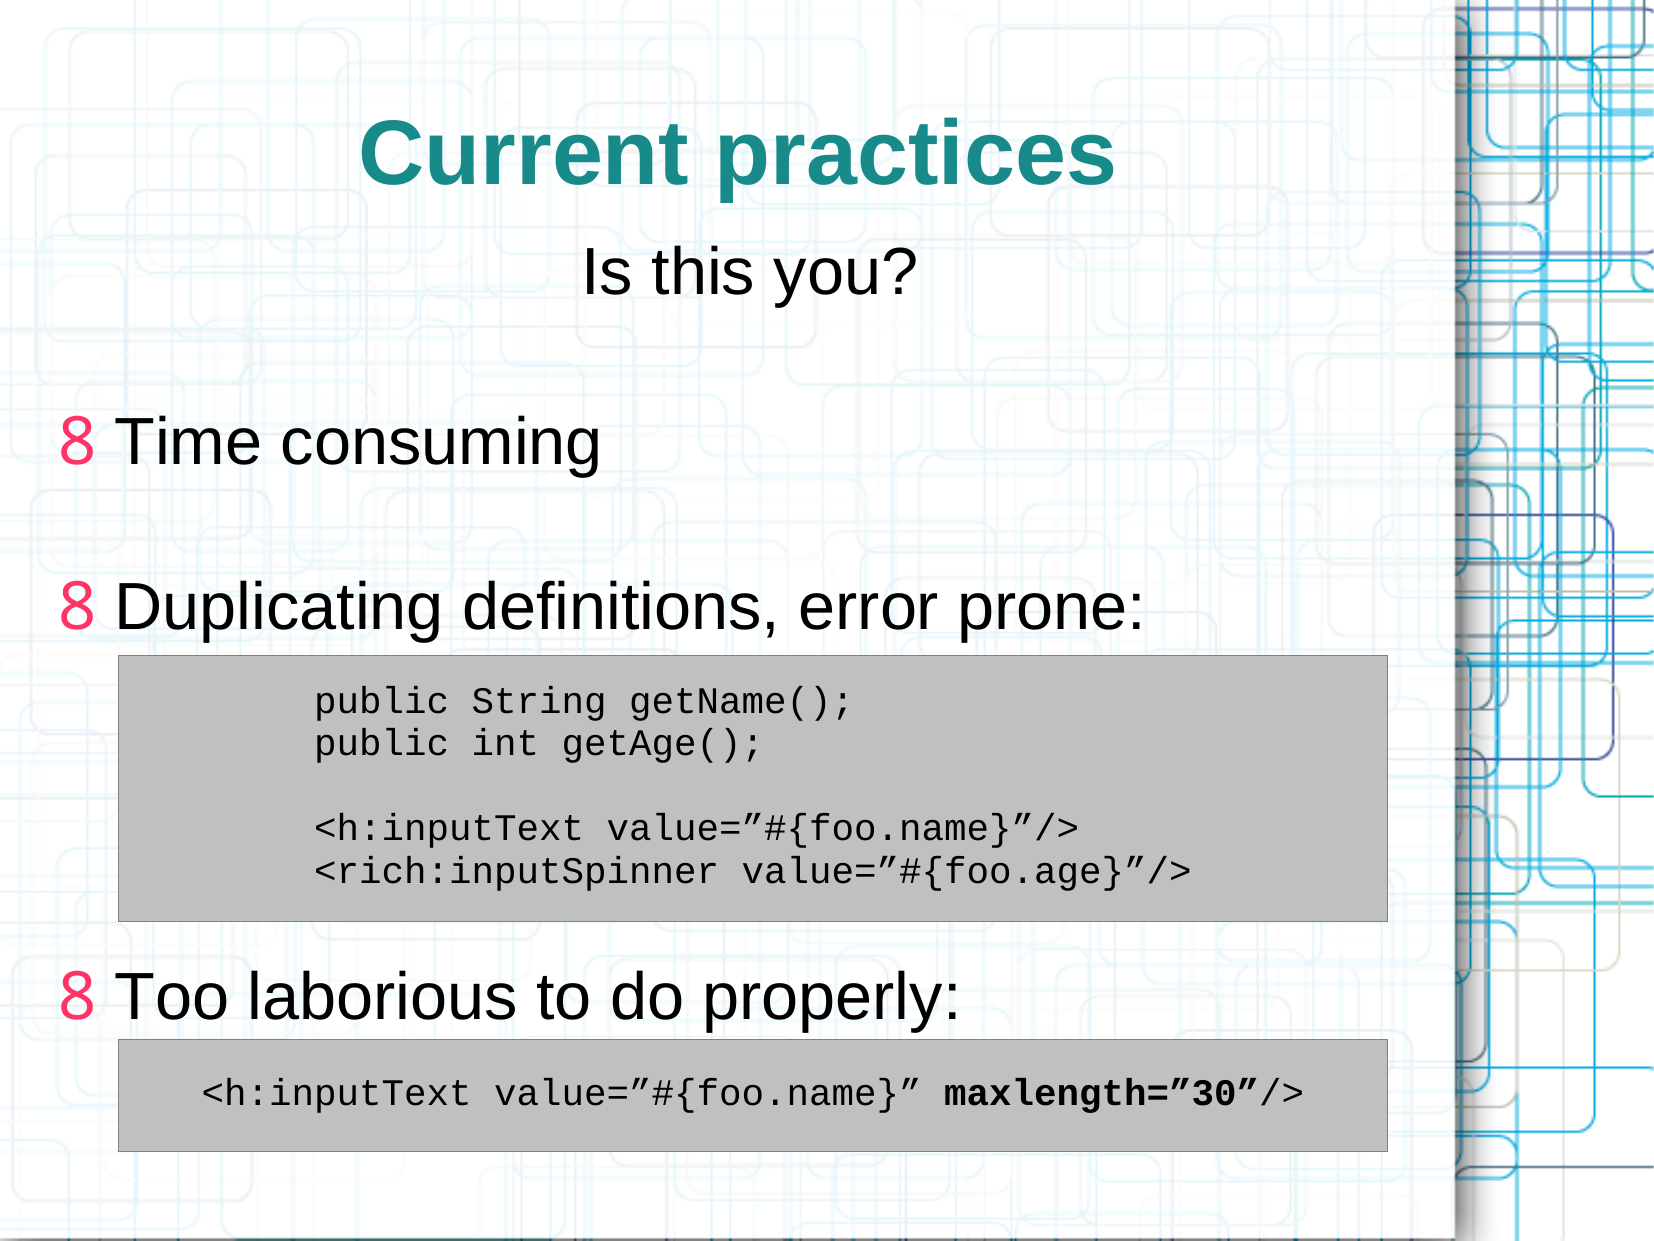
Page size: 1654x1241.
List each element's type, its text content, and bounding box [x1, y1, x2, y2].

text_box public String getName(); public int getAge(); <h:inputText value=”#{foo.name}”/> <rich:inputSpinner value=”#{foo.age}”/> [118, 655, 1388, 922]
picture [0, 0, 1654, 1241]
title Current practices [59, 56, 1418, 250]
subtitle Is this you? [82, 159, 1418, 342]
text_box 8 Time consuming 8 Duplicating definitions, error prone: 8 Too laborious to do properly: [59, 342, 1424, 1165]
text_box <h:inputText value=”#{foo.name}” maxlength=”30”/> [118, 1039, 1388, 1152]
